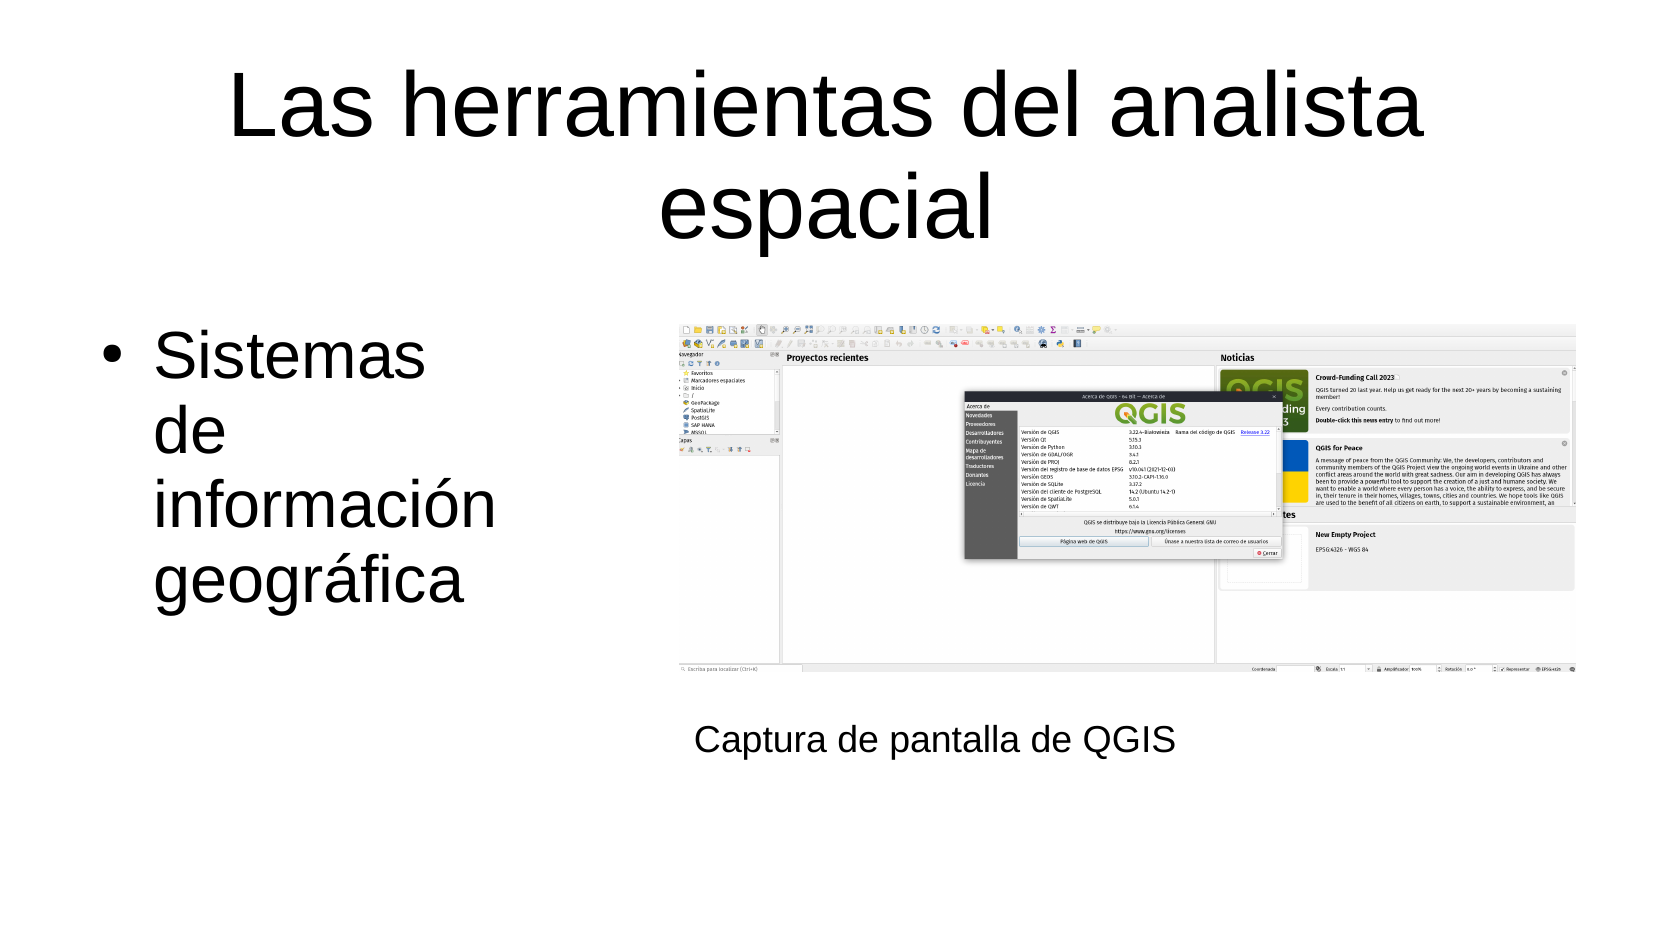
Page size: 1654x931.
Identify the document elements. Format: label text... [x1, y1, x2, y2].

title Las herramientas del analista espacial [82, 53, 1571, 259]
list Sistemas de información geográfica [82, 318, 502, 858]
text_box Captura de pantalla de QGIS [679, 710, 1536, 768]
picture [679, 324, 1576, 672]
